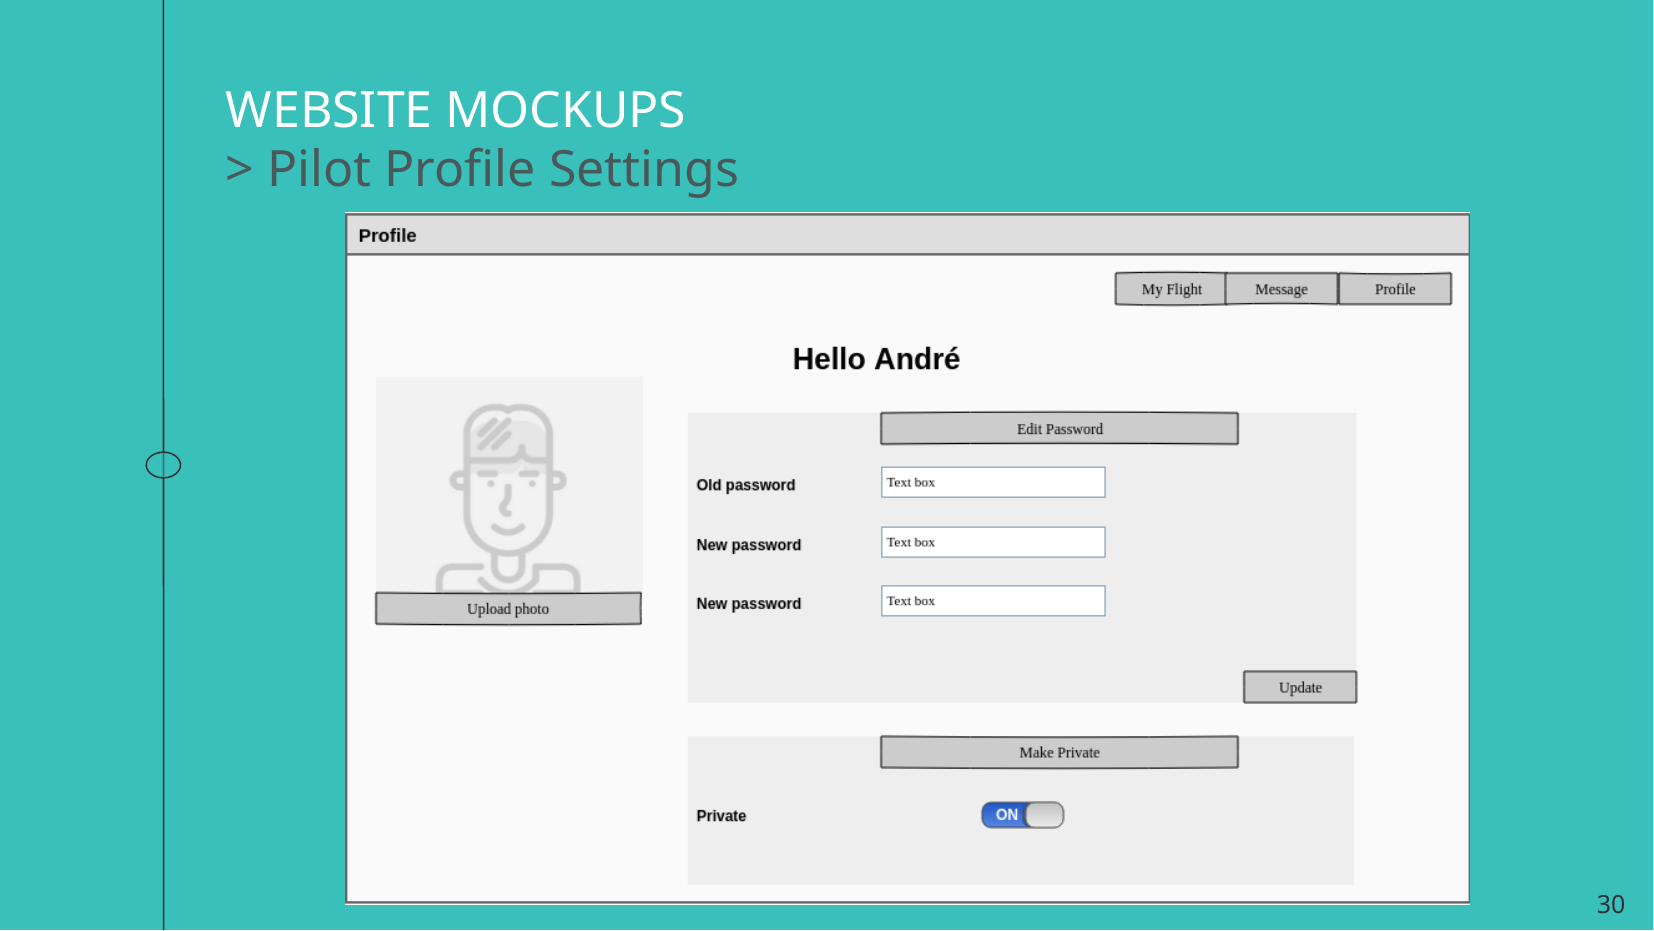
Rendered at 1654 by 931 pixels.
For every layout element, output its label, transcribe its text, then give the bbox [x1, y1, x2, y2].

picture [345, 212, 1470, 905]
title > Pilot Profile Settings [210, 153, 1451, 212]
title WEBSITE MOCKUPS [210, 90, 1451, 153]
slide_number <numéro> [1541, 873, 1641, 931]
